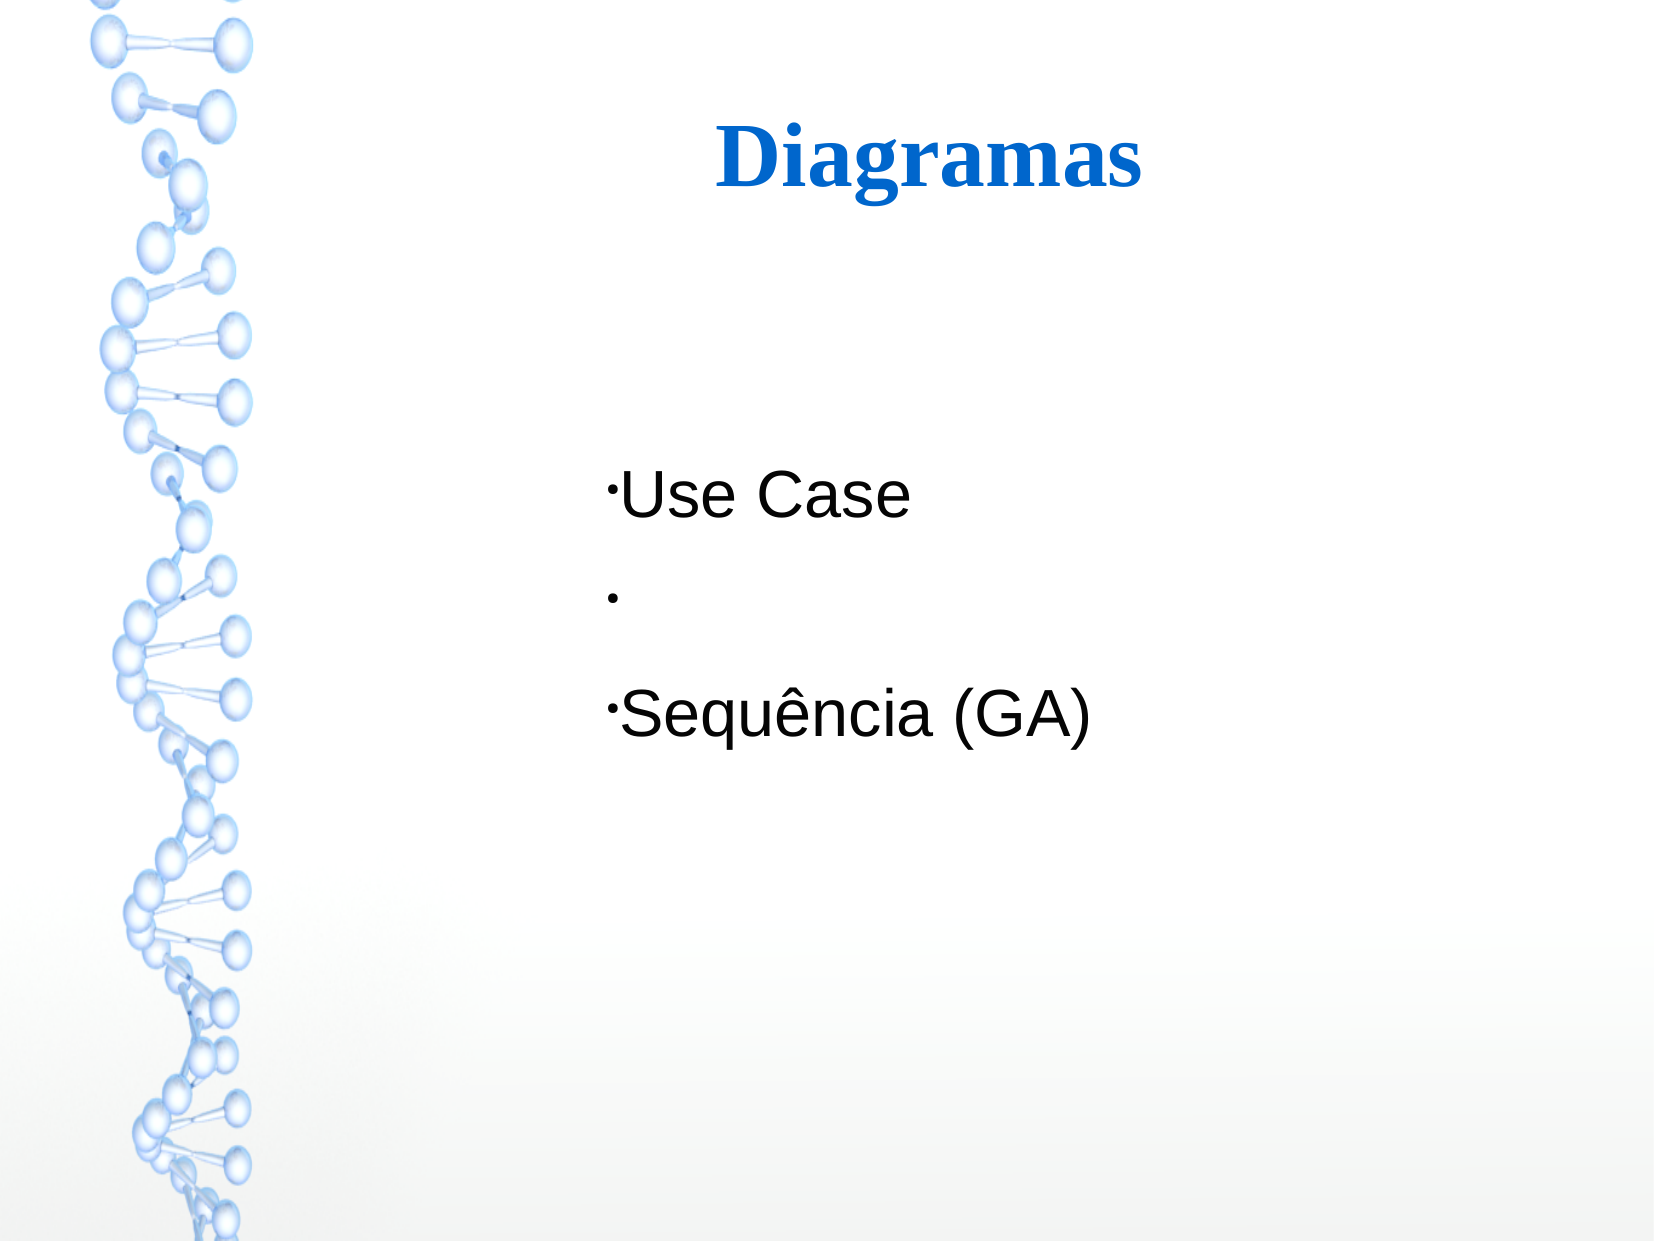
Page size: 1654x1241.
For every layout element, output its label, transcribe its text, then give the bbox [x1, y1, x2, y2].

list Use Case Sequência (GA) [606, 450, 1486, 856]
title Diagramas [265, 47, 1595, 252]
